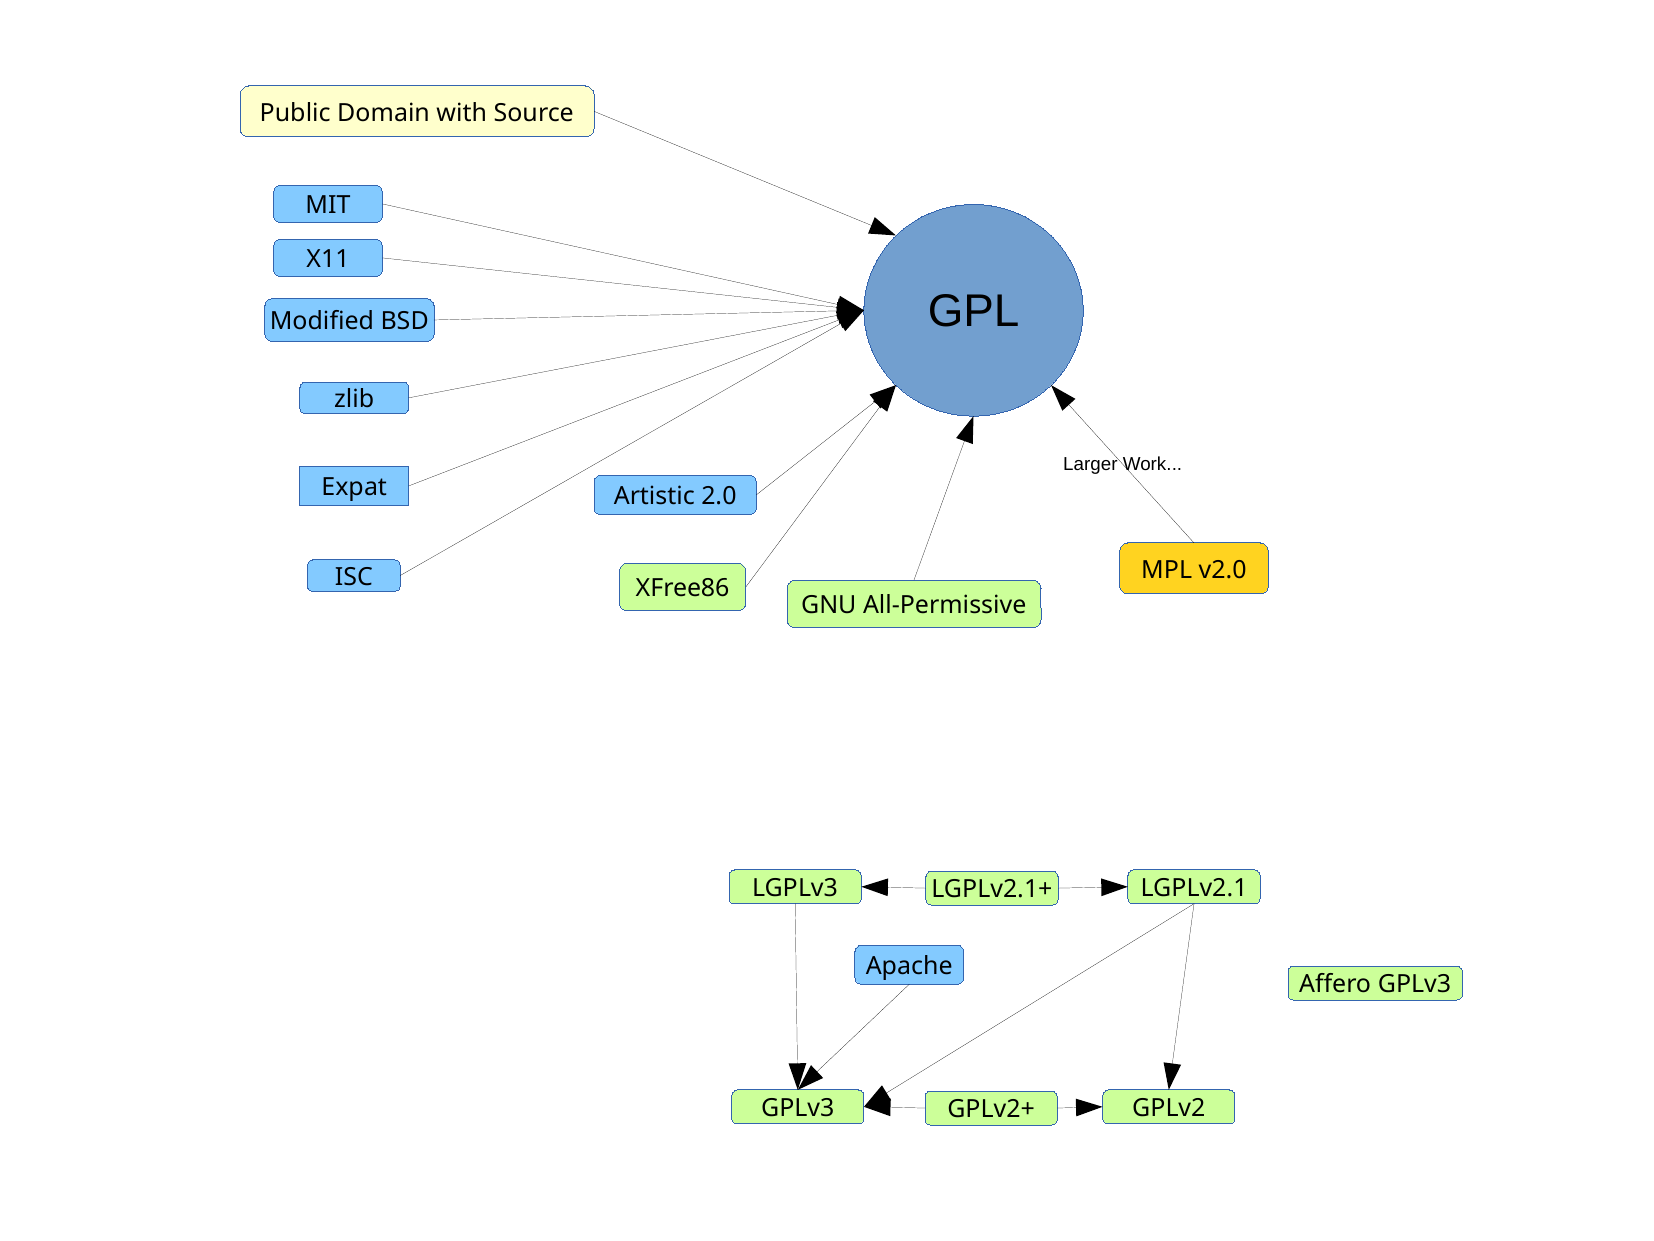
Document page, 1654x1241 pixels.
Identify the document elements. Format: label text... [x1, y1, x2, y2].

text_box XFree86 [619, 563, 746, 611]
text_box LGPLv2.1 [1127, 869, 1261, 904]
text_box LGPLv2.1+ [925, 871, 1059, 906]
text_box GPLv3 [731, 1089, 864, 1124]
text_box MPL v2.0 [1119, 542, 1269, 594]
text_box Apache [854, 945, 964, 985]
text_box Modified BSD [264, 298, 435, 342]
text_box GNU All-Permissive [787, 580, 1042, 628]
text_box LGPLv3 [729, 869, 862, 904]
text_box Public Domain with Source [240, 85, 595, 137]
text_box ISC [307, 559, 401, 592]
text_box Affero GPLv3 [1288, 966, 1463, 1001]
text_box GPL [863, 204, 1084, 417]
text_box Artistic 2.0 [594, 475, 757, 515]
text_box zlib [299, 382, 409, 414]
text_box MIT [273, 185, 383, 223]
text_box Expat [299, 466, 409, 506]
text_box GPLv2 [1102, 1089, 1235, 1124]
text_box GPLv2+ [925, 1091, 1058, 1126]
text_box X11 [273, 239, 383, 277]
